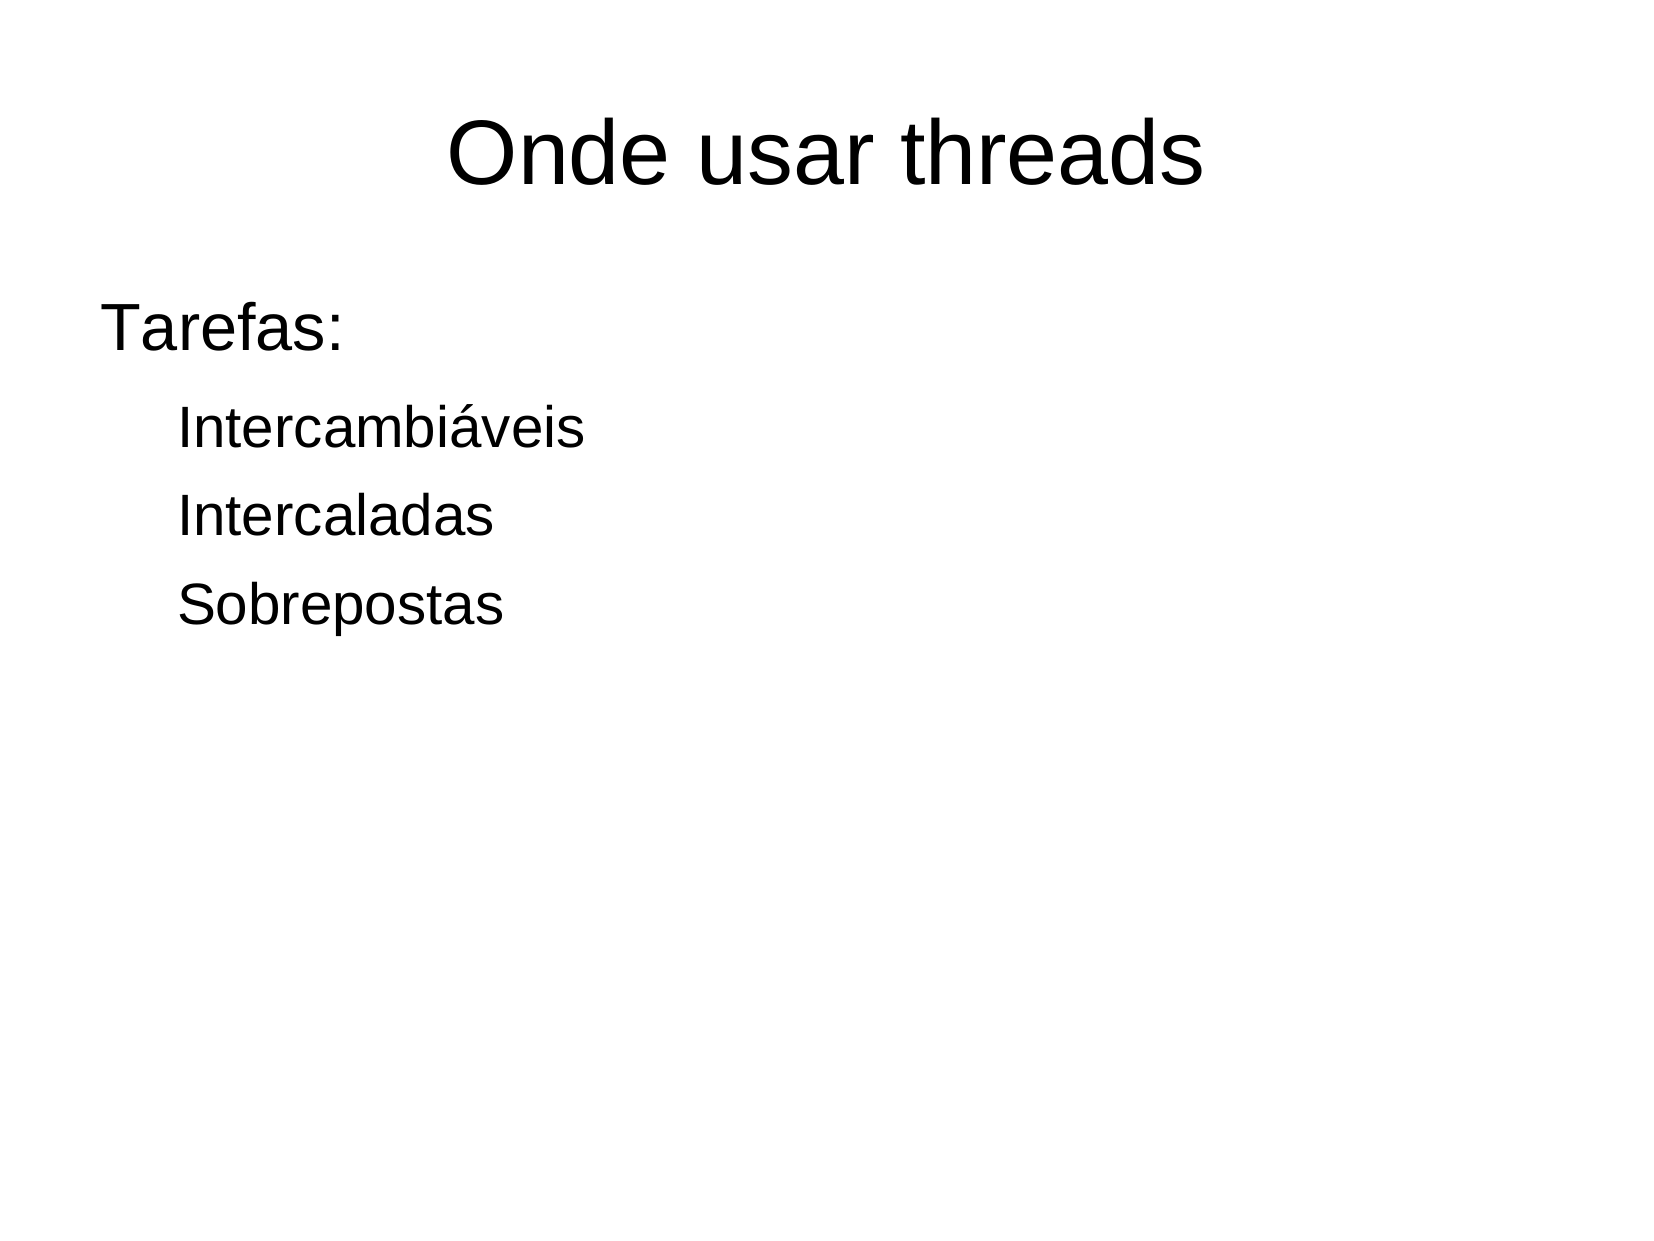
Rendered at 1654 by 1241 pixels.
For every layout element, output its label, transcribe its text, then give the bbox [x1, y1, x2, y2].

title Onde usar threads [82, 56, 1571, 250]
list Tarefas: Intercambiáveis Intercaladas Sobrepostas [82, 290, 1571, 1094]
